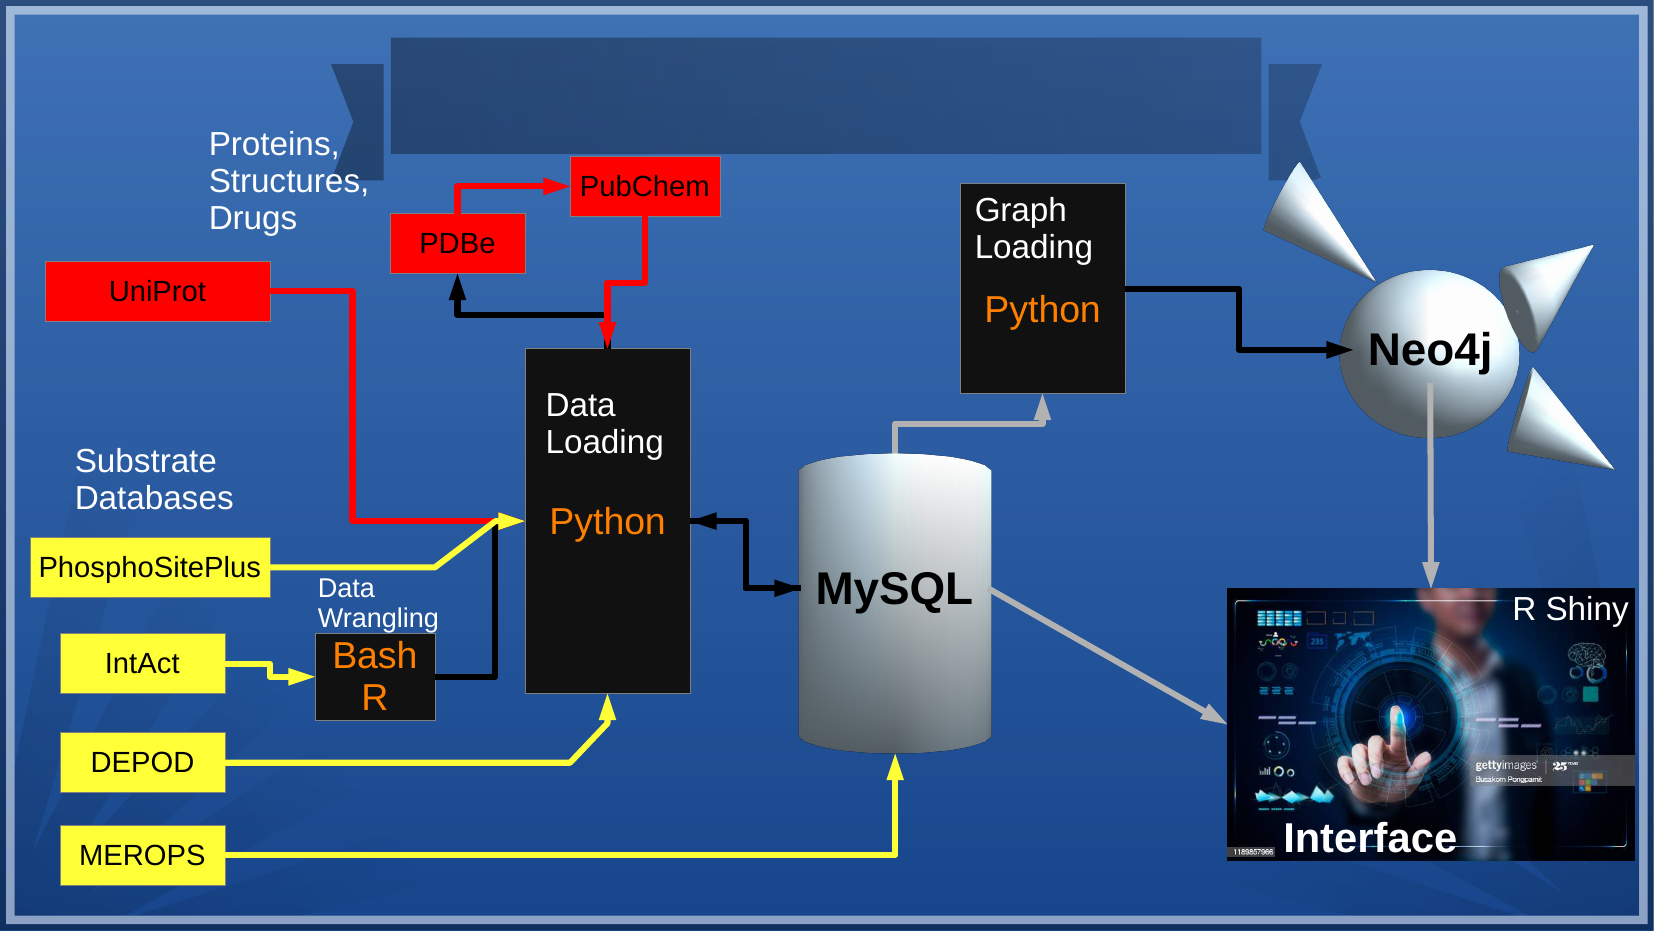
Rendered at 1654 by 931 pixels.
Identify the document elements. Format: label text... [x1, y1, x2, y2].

text_box Interface [1268, 807, 1485, 916]
text_box PhosphoSitePlus [30, 537, 271, 598]
text_box Bash R [315, 641, 436, 721]
picture [1227, 588, 1635, 861]
text_box R Shiny [1479, 582, 1654, 668]
text_box Substrate Databases [60, 435, 286, 525]
text_box Python [525, 348, 691, 694]
text_box PDBe [390, 213, 526, 274]
text_box MySQL [800, 555, 989, 622]
text_box DEPOD [60, 732, 226, 793]
text_box MEROPS [60, 825, 226, 886]
text_box PubChem [570, 156, 721, 217]
text_box Neo4j [1353, 316, 1508, 383]
text_box IntAct [60, 633, 226, 694]
text_box Data Wrangling [303, 565, 529, 641]
text_box UniProt [45, 261, 271, 322]
text_box Proteins, Structures, Drugs [194, 117, 420, 244]
text_box Python [960, 183, 1126, 394]
text_box Graph Loading [960, 183, 1111, 274]
text_box Data Loading [530, 378, 681, 469]
